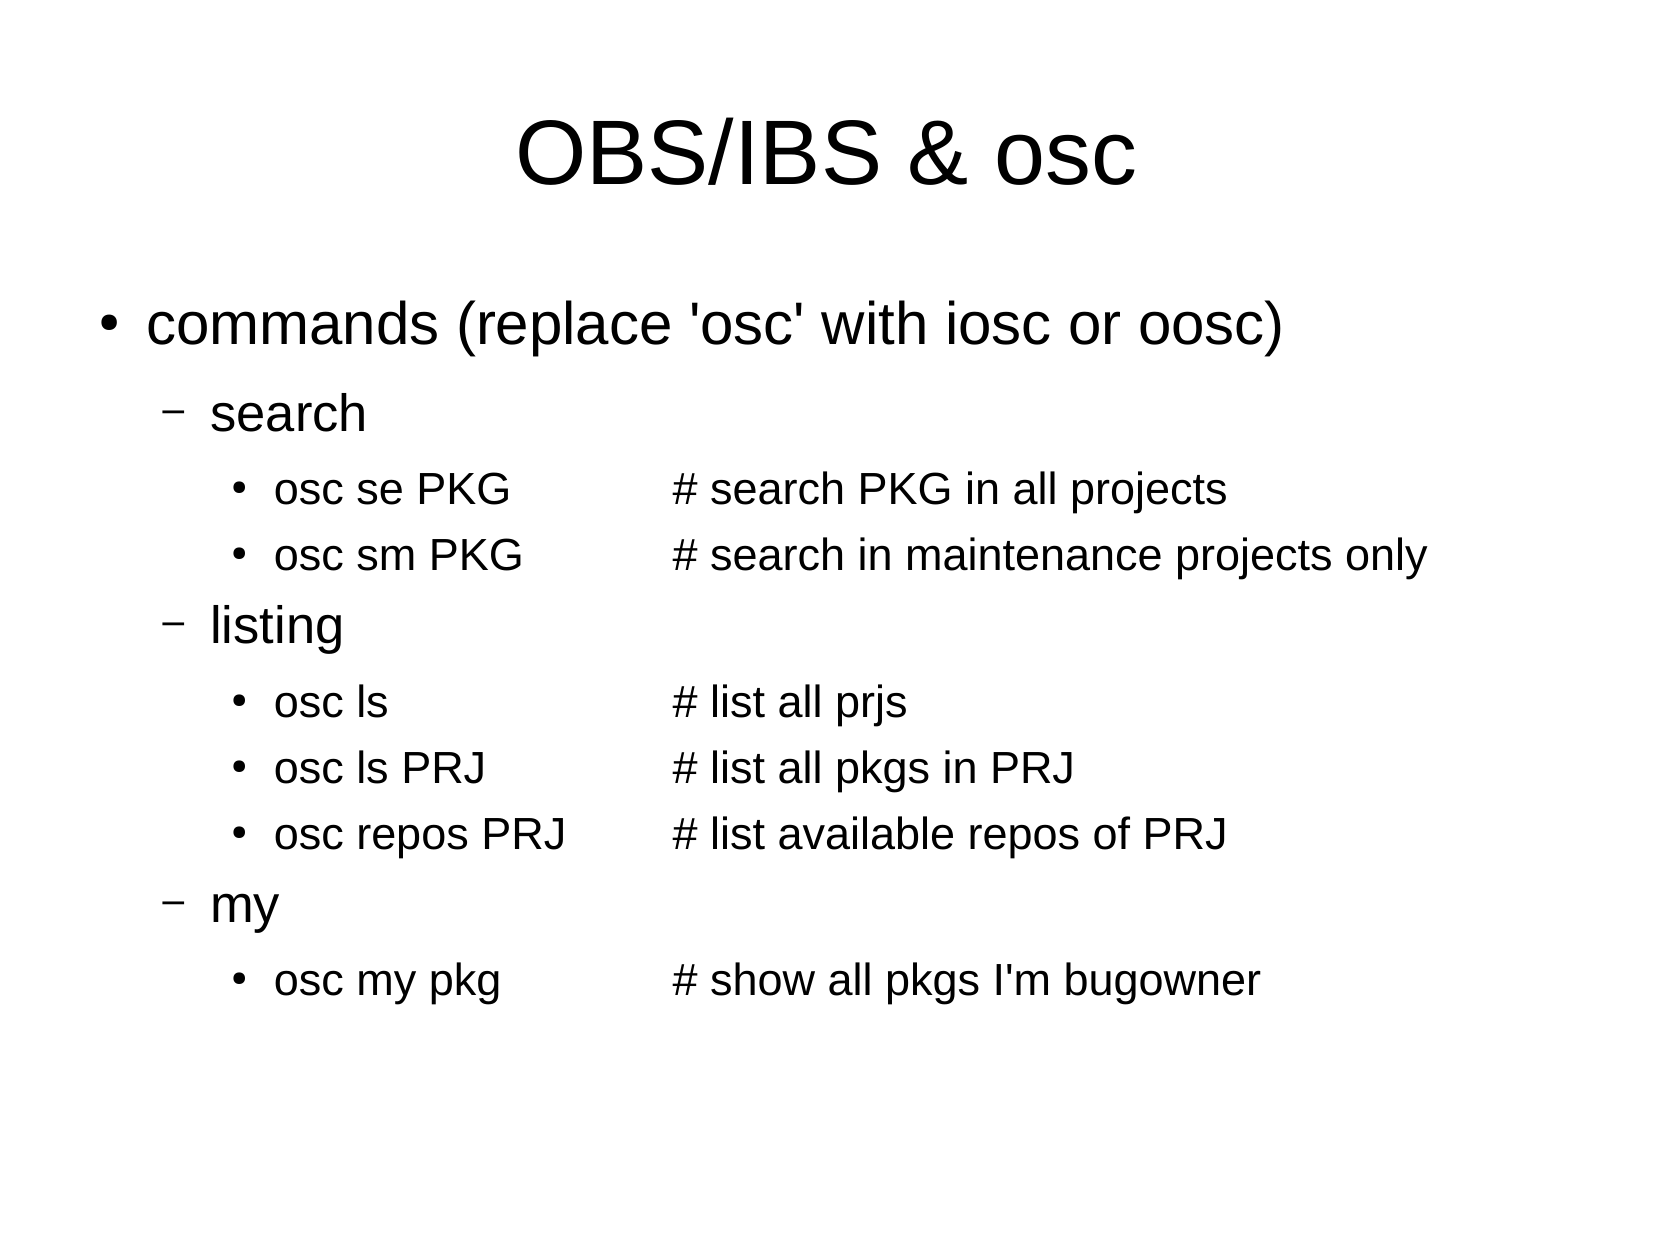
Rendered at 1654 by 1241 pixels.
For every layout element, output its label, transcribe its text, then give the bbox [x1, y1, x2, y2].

list commands (replace 'osc' with iosc or oosc) search osc se PKG # search PKG in all projects osc sm PKG # search in maintenance projects only listing osc ls # list all prjs osc ls PRJ # list all pkgs in PRJ osc repos PRJ # list available repos of PRJ my osc my pkg # show all pkgs I'm bugowner [82, 290, 1571, 1010]
title OBS/IBS & osc [82, 49, 1571, 257]
